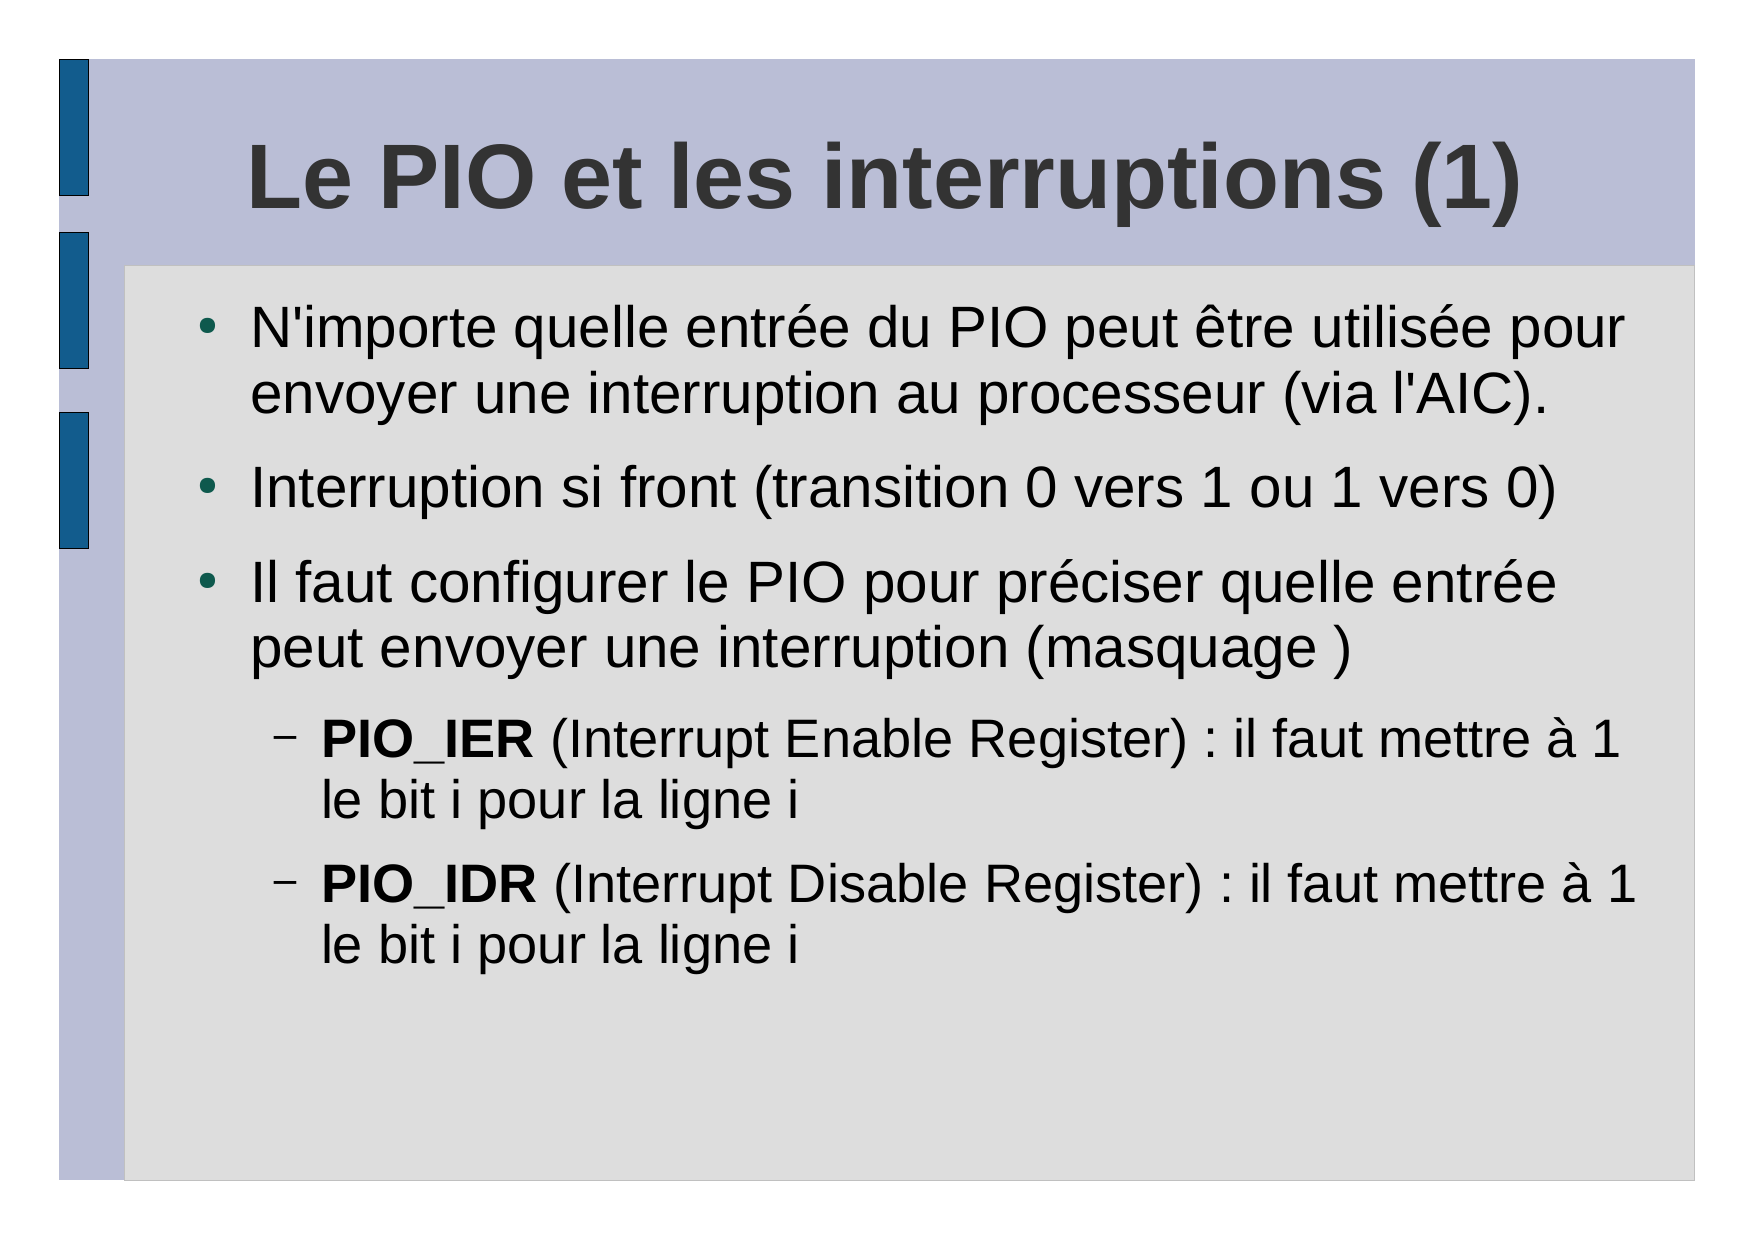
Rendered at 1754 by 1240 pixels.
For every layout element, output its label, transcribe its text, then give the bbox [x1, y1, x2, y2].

list N'importe quelle entrée du PIO peut être utilisée pour envoyer une interruption au processeur (via l'AIC). Interruption si front (transition 0 vers 1 ou 1 vers 0) Il faut configurer le PIO pour préciser quelle entrée peut envoyer une interruption (masquage ) PIO_IER (Interrupt Enable Register) : il faut mettre à 1 le bit i pour la ligne i PIO_IDR (Interrupt Disable Register) : il faut mettre à 1 le bit i pour la ligne i [179, 295, 1654, 1093]
title Le PIO et les interruptions (1) [118, 88, 1654, 266]
